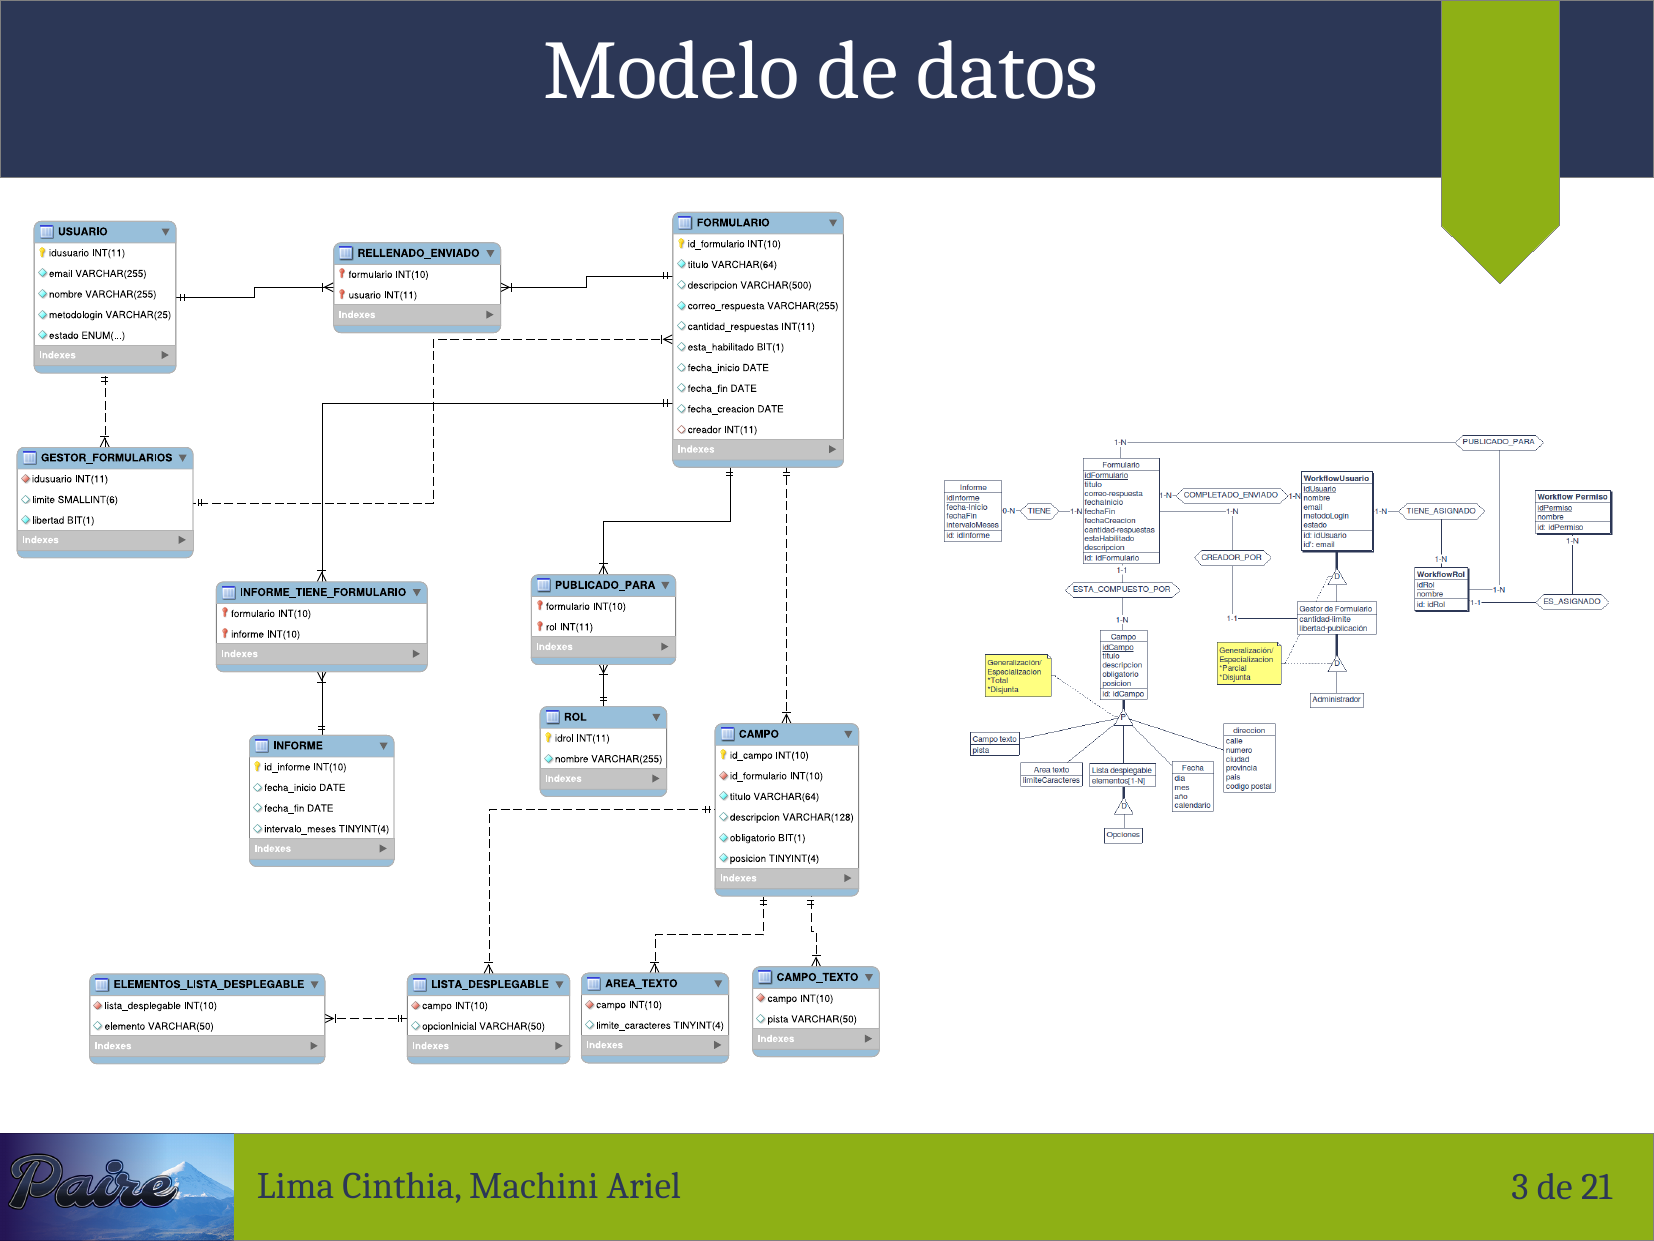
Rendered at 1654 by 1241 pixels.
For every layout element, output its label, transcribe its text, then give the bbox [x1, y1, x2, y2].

text_box [888, 1133, 1654, 1241]
picture [0, 198, 888, 1241]
text_box [0, 0, 1654, 284]
text_box Modelo de datos [342, 15, 1300, 130]
text_box <number> de 21 [1488, 1158, 1654, 1241]
picture [935, 425, 1619, 851]
